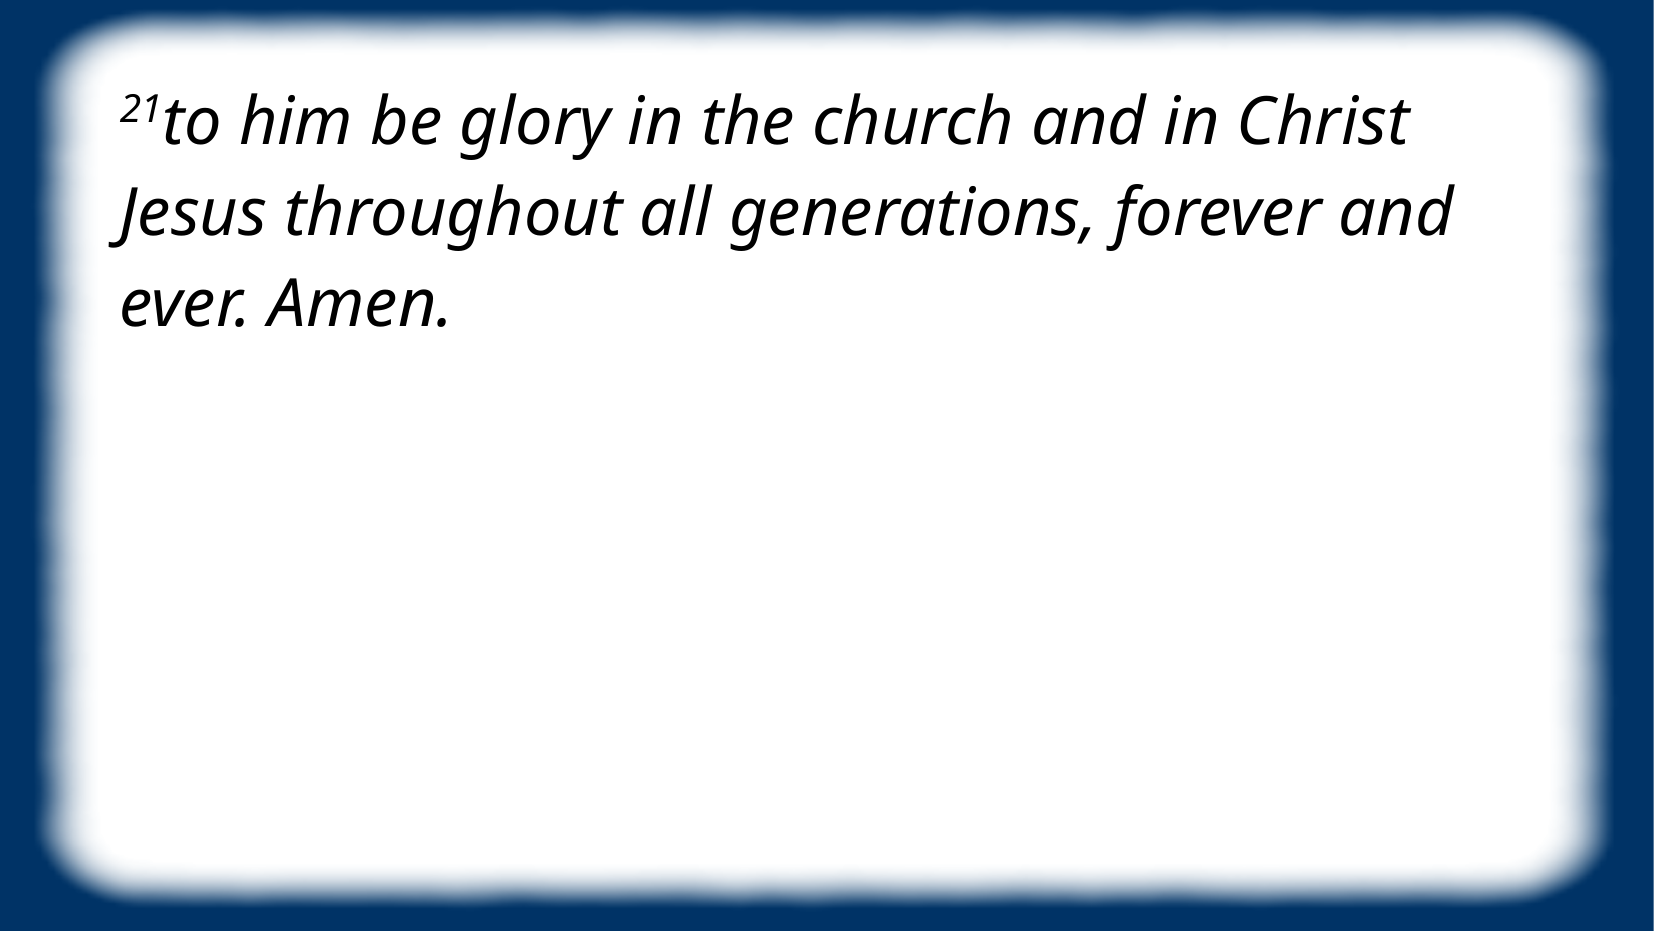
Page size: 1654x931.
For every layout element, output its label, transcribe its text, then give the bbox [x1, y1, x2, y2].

text_box 21to him be glory in the church and in Christ Jesus throughout all generations, forever and ever. Amen. [105, 66, 1561, 348]
picture [0, 0, 1654, 931]
